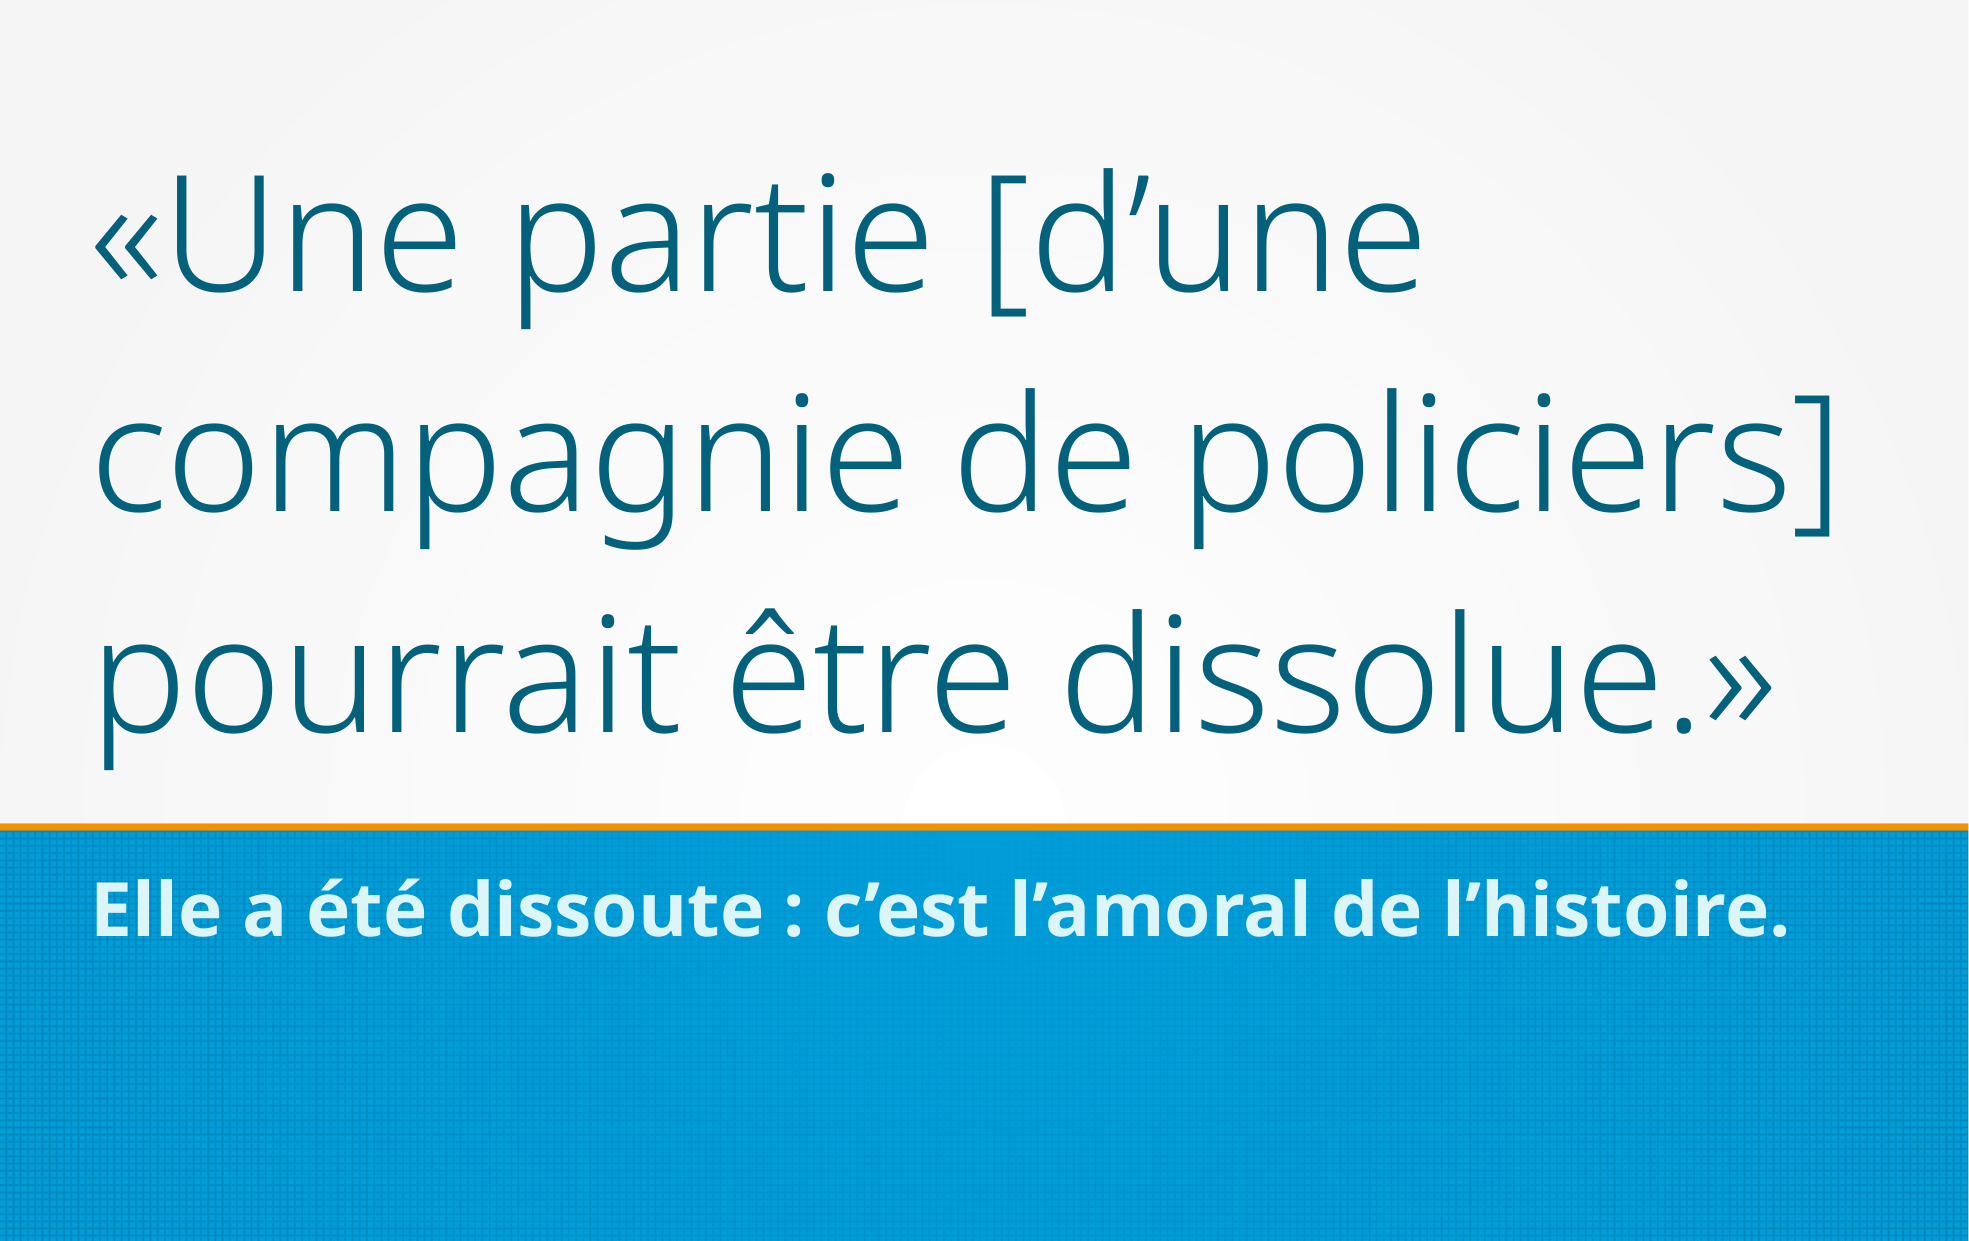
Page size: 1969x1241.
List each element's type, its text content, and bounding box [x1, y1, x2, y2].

title «Une partie [d’une compagnie de policiers] pourrait être dissolue.» [90, 49, 1862, 781]
picture [0, 0, 1969, 830]
subtitle Elle a été dissoute : c’est l’amoral de l’histoire. [90, 855, 1861, 1111]
